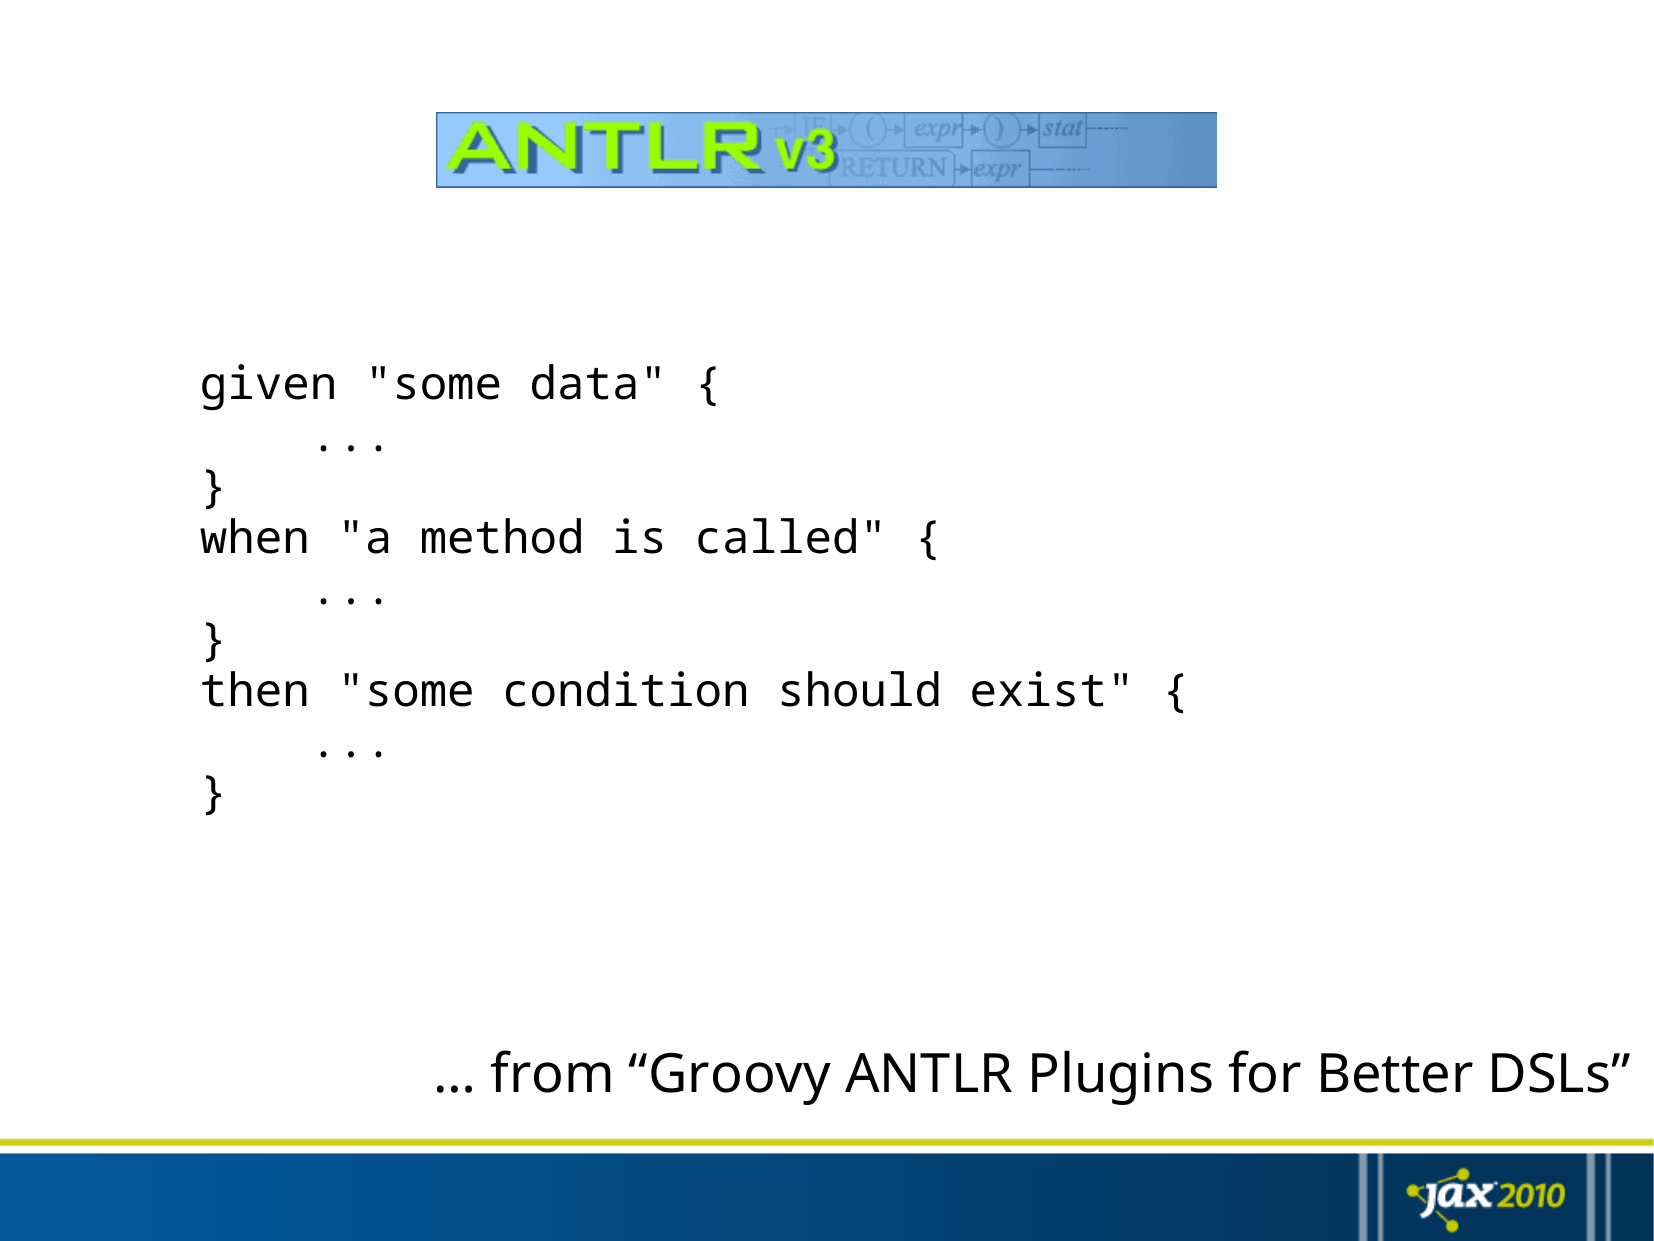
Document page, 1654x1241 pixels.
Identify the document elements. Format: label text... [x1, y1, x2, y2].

title … from “Groovy ANTLR Plugins for Better DSLs” [0, 1028, 1632, 1121]
picture [0, 0, 1654, 1241]
text_box given "some data" { ... } when "a method is called" { ... } then "some condition should exist" { ... } [185, 351, 1469, 848]
